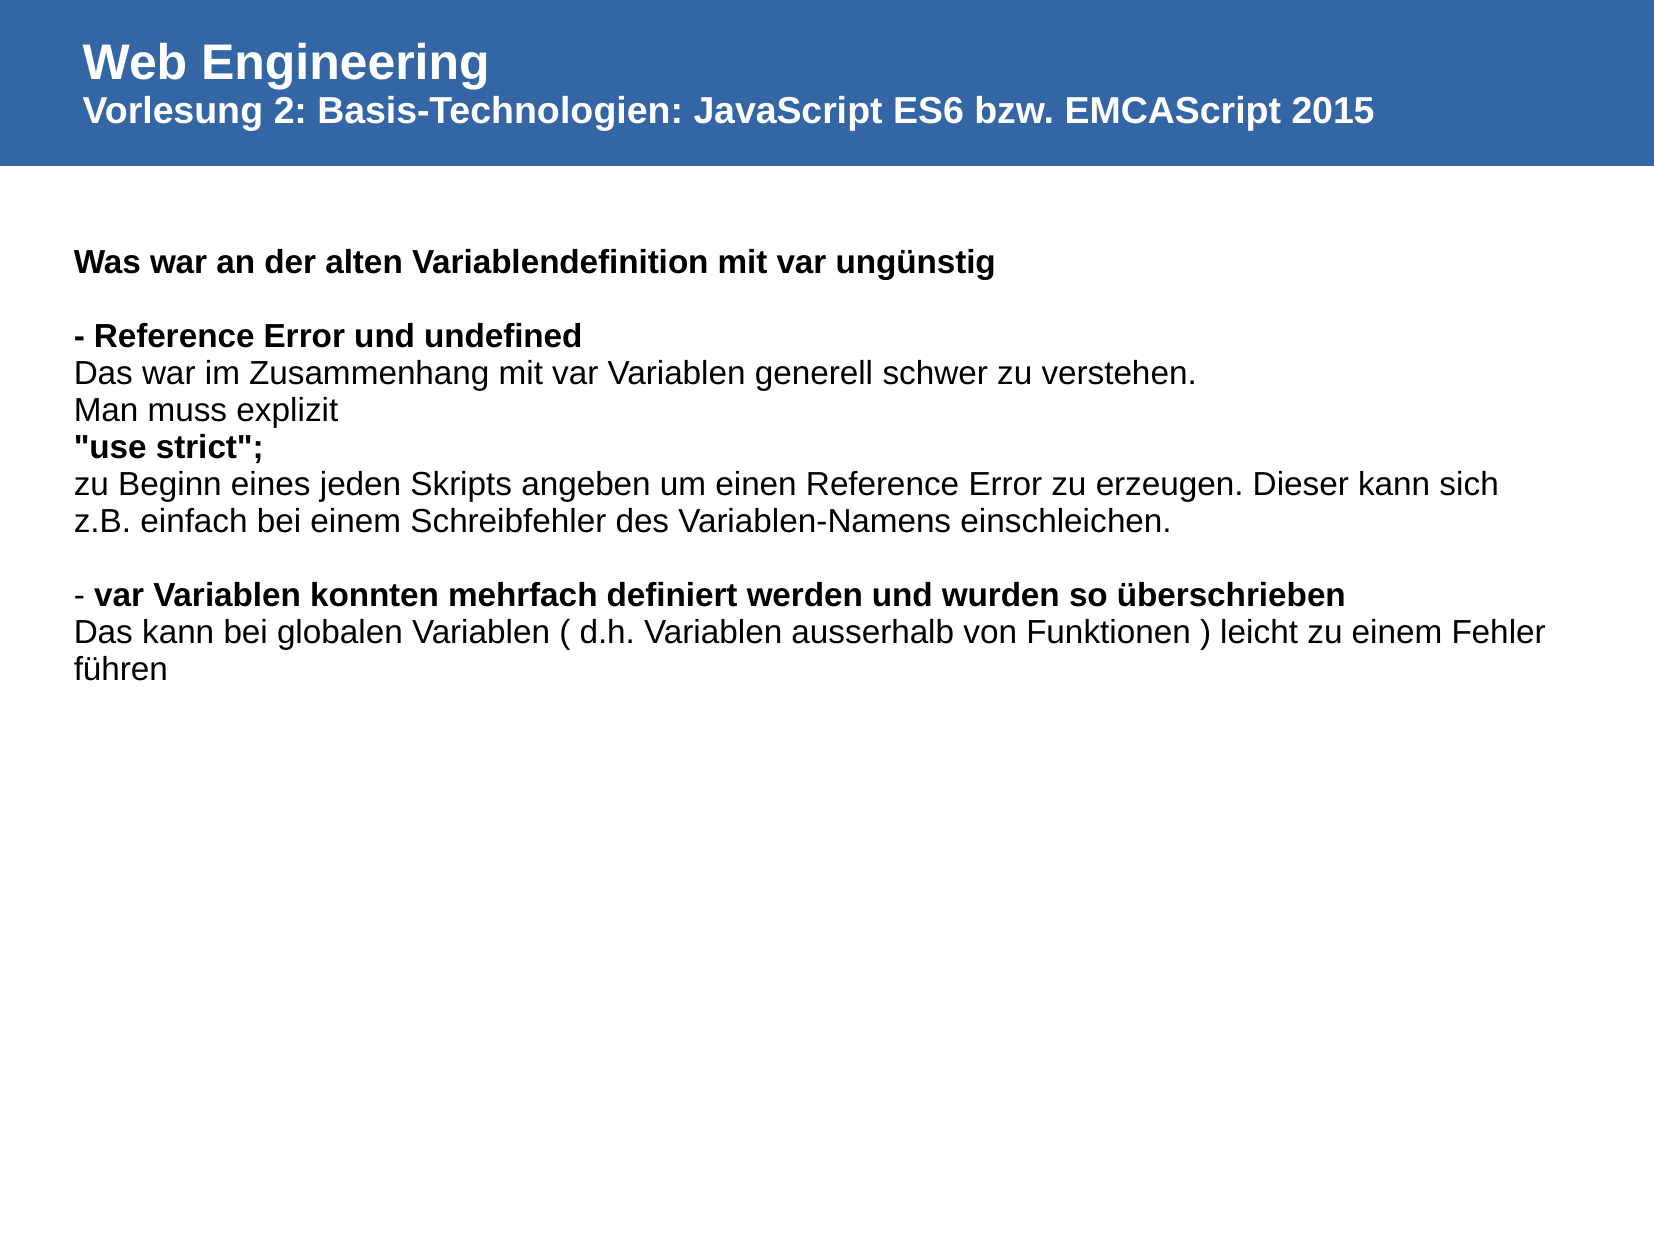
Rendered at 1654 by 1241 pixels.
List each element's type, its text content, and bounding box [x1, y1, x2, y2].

text_box Was war an der alten Variablendefinition mit var ungünstig - Reference Error und undefined Das war im Zusammenhang mit var Variablen generell schwer zu verstehen. Man muss explizit "use strict"; zu Beginn eines jeden Skripts angeben um einen Reference Error zu erzeugen. Dieser kann sich z.B. einfach bei einem Schreibfehler des Variablen-Namens einschleichen. - var Variablen konnten mehrfach definiert werden und wurden so überschrieben Das kann bei globalen Variablen ( d.h. Variablen ausserhalb von Funktionen ) leicht zu einem Fehler führen [59, 236, 1563, 960]
title Web Engineering Vorlesung 2: Basis-Technologien: JavaScript ES6 bzw. EMCAScript 2015 [82, 0, 1571, 166]
